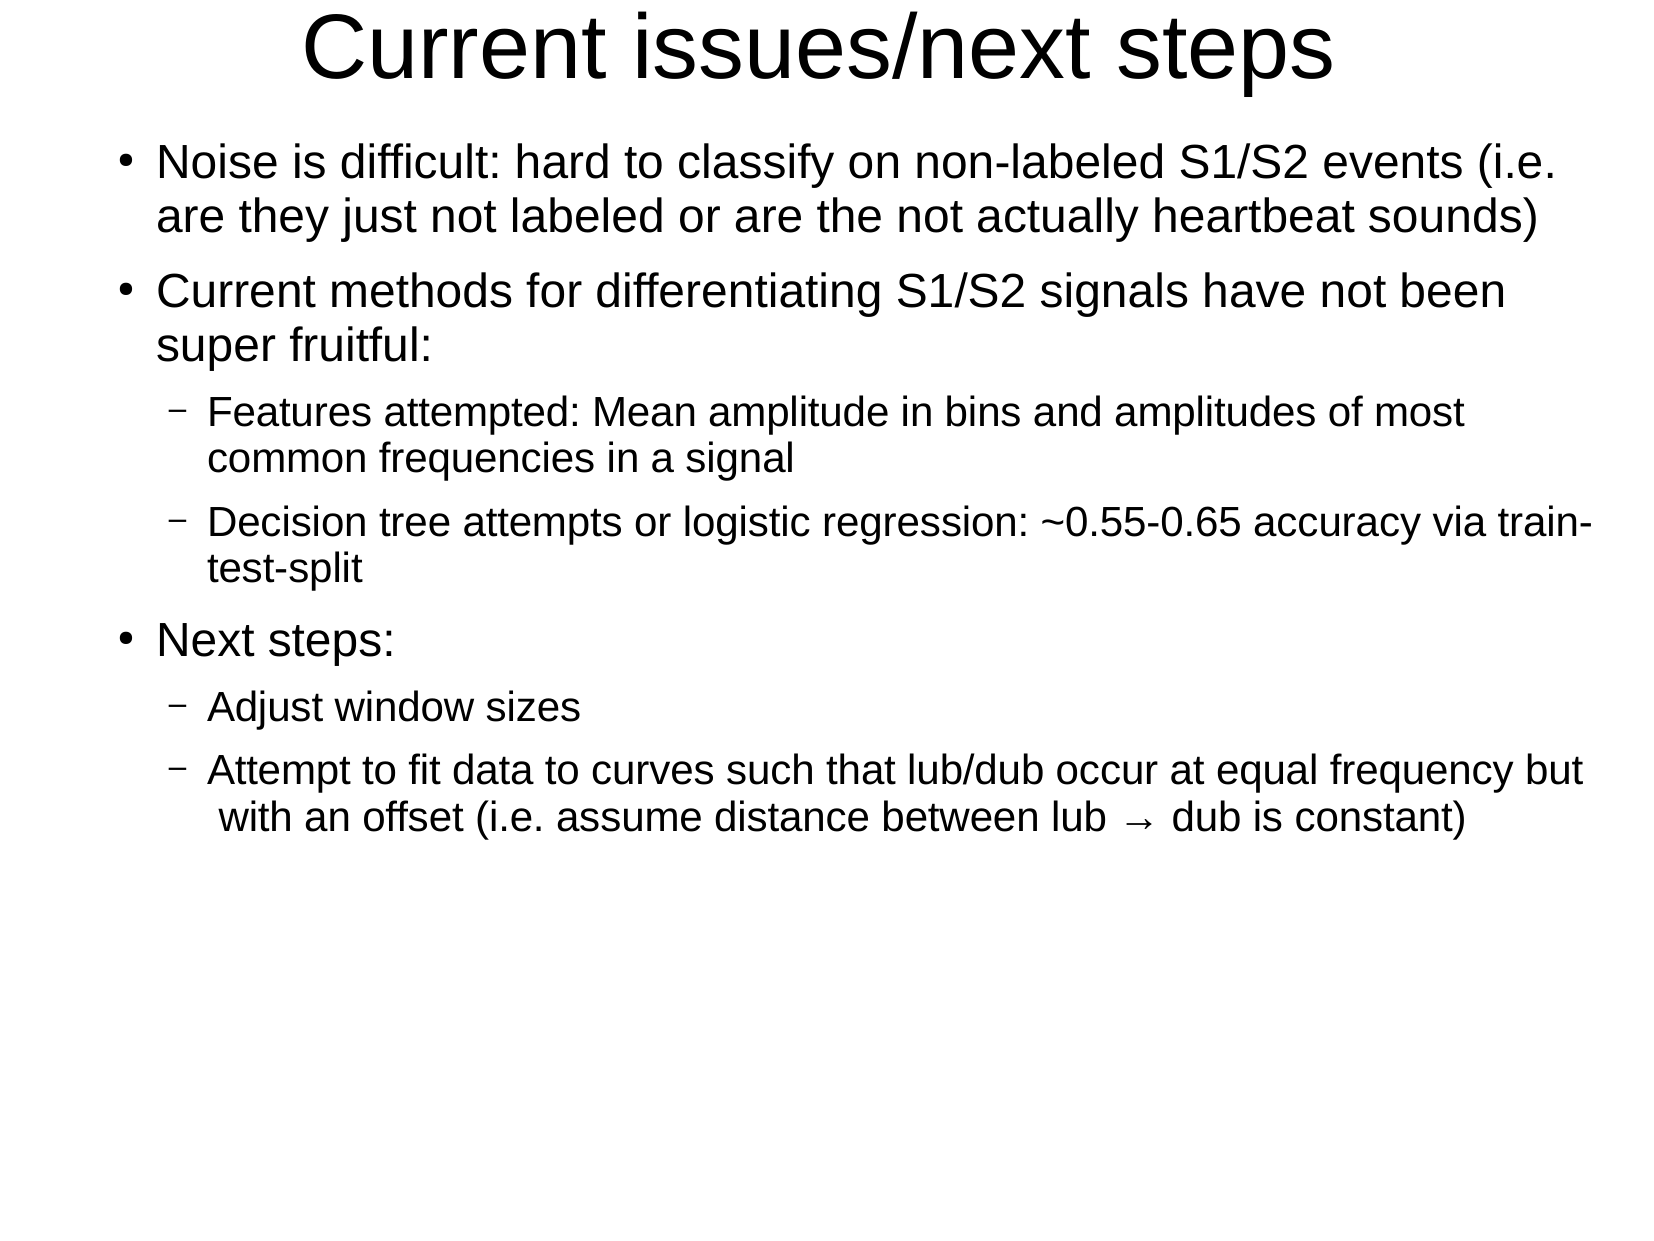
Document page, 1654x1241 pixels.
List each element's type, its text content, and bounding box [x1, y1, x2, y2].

title Current issues/next steps [75, 0, 1564, 151]
list Noise is difficult: hard to classify on non-labeled S1/S2 events (i.e. are they just not labeled or are the not actually heartbeat sounds) Current methods for differentiating S1/S2 signals have not been super fruitful: Features attempted: Mean amplitude in bins and amplitudes of most common frequencies in a signal Decision tree attempts or logistic regression: ~0.55-0.65 accuracy via train-test-split Next steps: Adjust window sizes Attempt to fit data to curves such that lub/dub occur at equal frequency but with an offset (i.e. assume distance between lub → dub is constant) [105, 135, 1594, 855]
